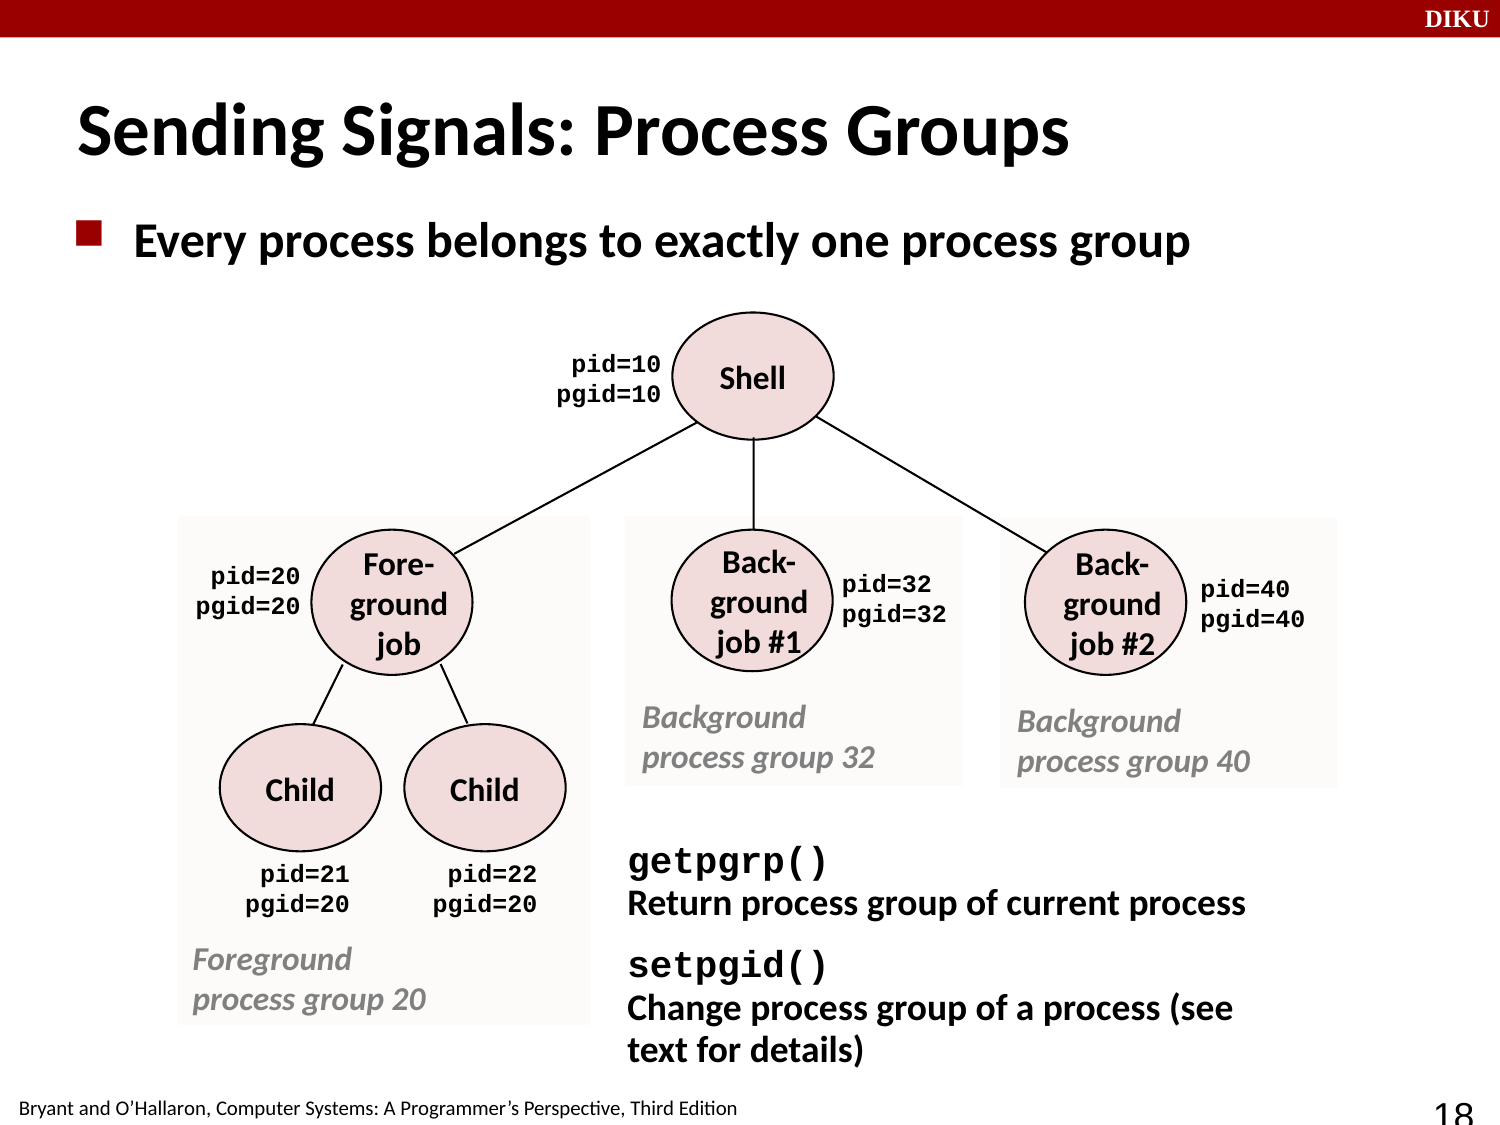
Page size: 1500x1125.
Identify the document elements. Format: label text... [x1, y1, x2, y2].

text_box Background process group 40 [1002, 692, 1265, 787]
text_box Foreground process group 20 [177, 929, 468, 1025]
text_box pid=21 pgid=20 [229, 850, 365, 925]
text_box pid=40 pgid=40 [1185, 564, 1321, 640]
text_box Background process group 32 [627, 688, 890, 783]
text_box [177, 516, 591, 1025]
text_box [999, 517, 1338, 788]
text_box Every process belongs to exactly one process group [62, 200, 1329, 300]
text_box [624, 516, 963, 786]
text_box Shell [677, 312, 834, 440]
text_box pid=20 pgid=20 [180, 552, 316, 627]
text_box pid=10 pgid=10 [541, 339, 677, 415]
text_box pid=22 pgid=20 [417, 850, 553, 925]
text_box Sending Signals: Process Groups [62, 62, 1308, 188]
text_box getpgrp() Return process group of current process setpgid() Change process group of a process (see text for details) [612, 831, 1288, 1088]
text_box Fore- ground job [316, 529, 473, 675]
text_box Child [219, 724, 382, 850]
text_box Back- ground job #1 [671, 529, 827, 672]
text_box pid=32 pgid=32 [827, 560, 962, 636]
text_box Child [404, 724, 566, 850]
text_box Back- ground job #2 [1024, 529, 1185, 675]
